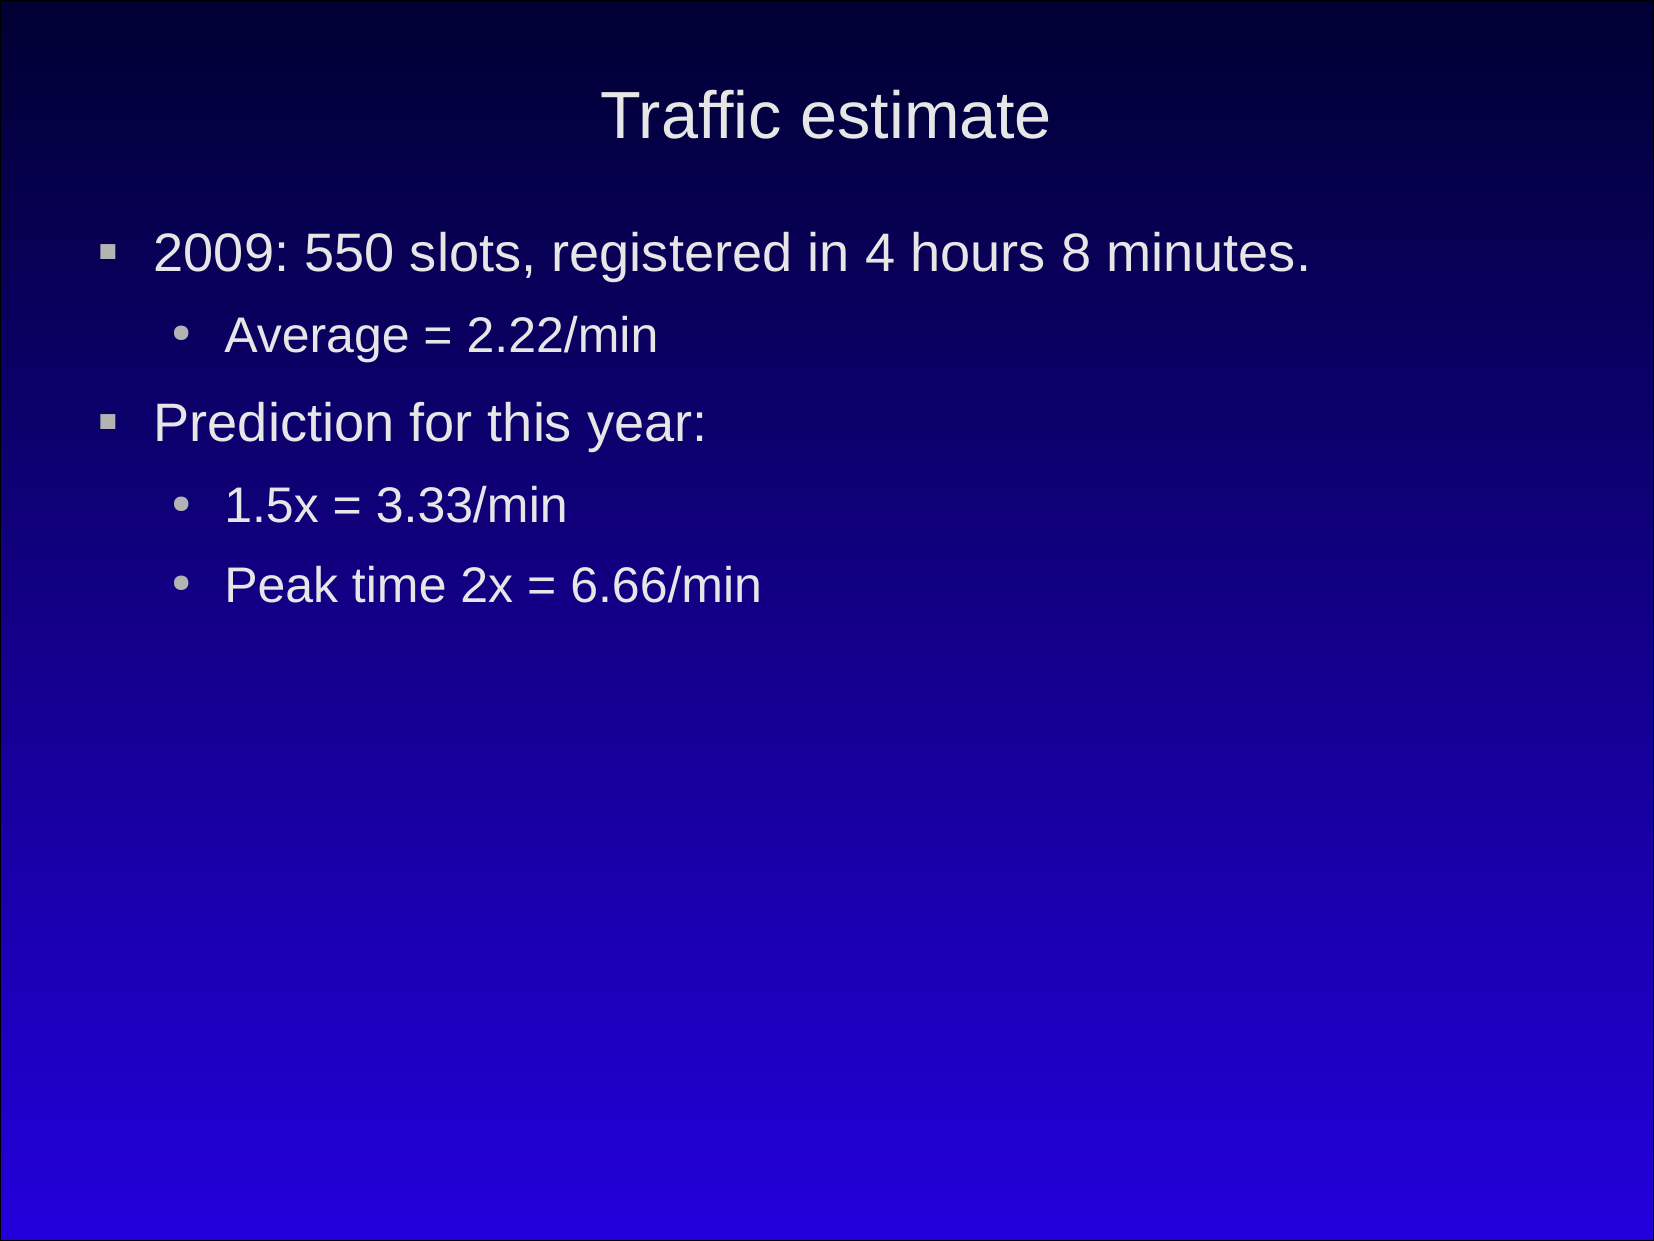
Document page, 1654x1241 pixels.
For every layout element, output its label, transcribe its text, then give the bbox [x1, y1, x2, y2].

list 2009: 550 slots, registered in 4 hours 8 minutes. Average = 2.22/min Prediction for this year: 1.5x = 3.33/min Peak time 2x = 6.66/min [82, 222, 1571, 1094]
title Traffic estimate [82, 49, 1571, 182]
